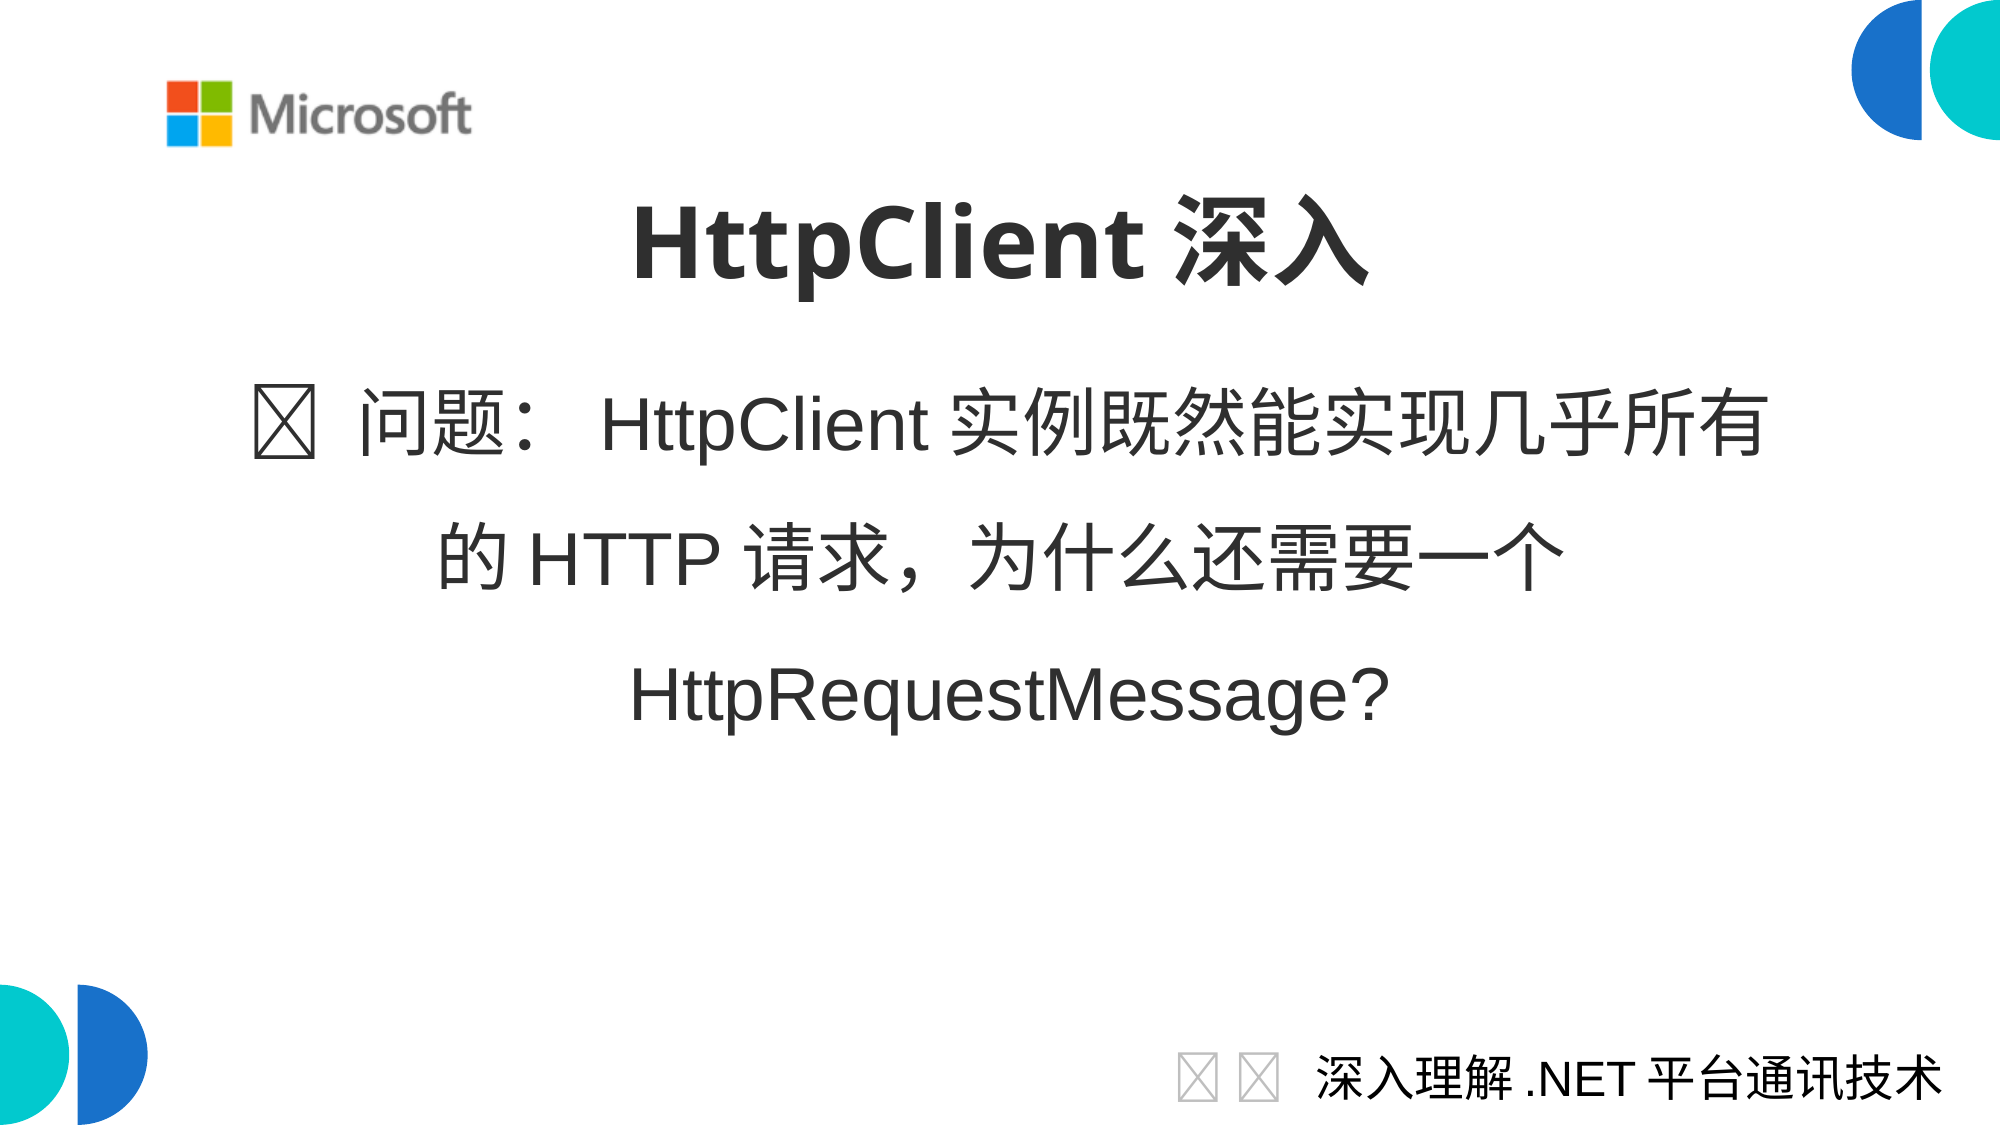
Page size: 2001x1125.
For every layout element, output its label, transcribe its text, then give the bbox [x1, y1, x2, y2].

title HttpClient深入 [138, 145, 1862, 332]
picture [85, 41, 552, 189]
subtitle 🚀 🚀 深入理解.NET平台通讯技术 [1173, 1046, 1952, 1107]
text_box 🚀 问题：HttpClient实例既然能实现几乎所有的HTTP请求，为什么还需要一个HttpRequestMessage? [216, 323, 1803, 536]
